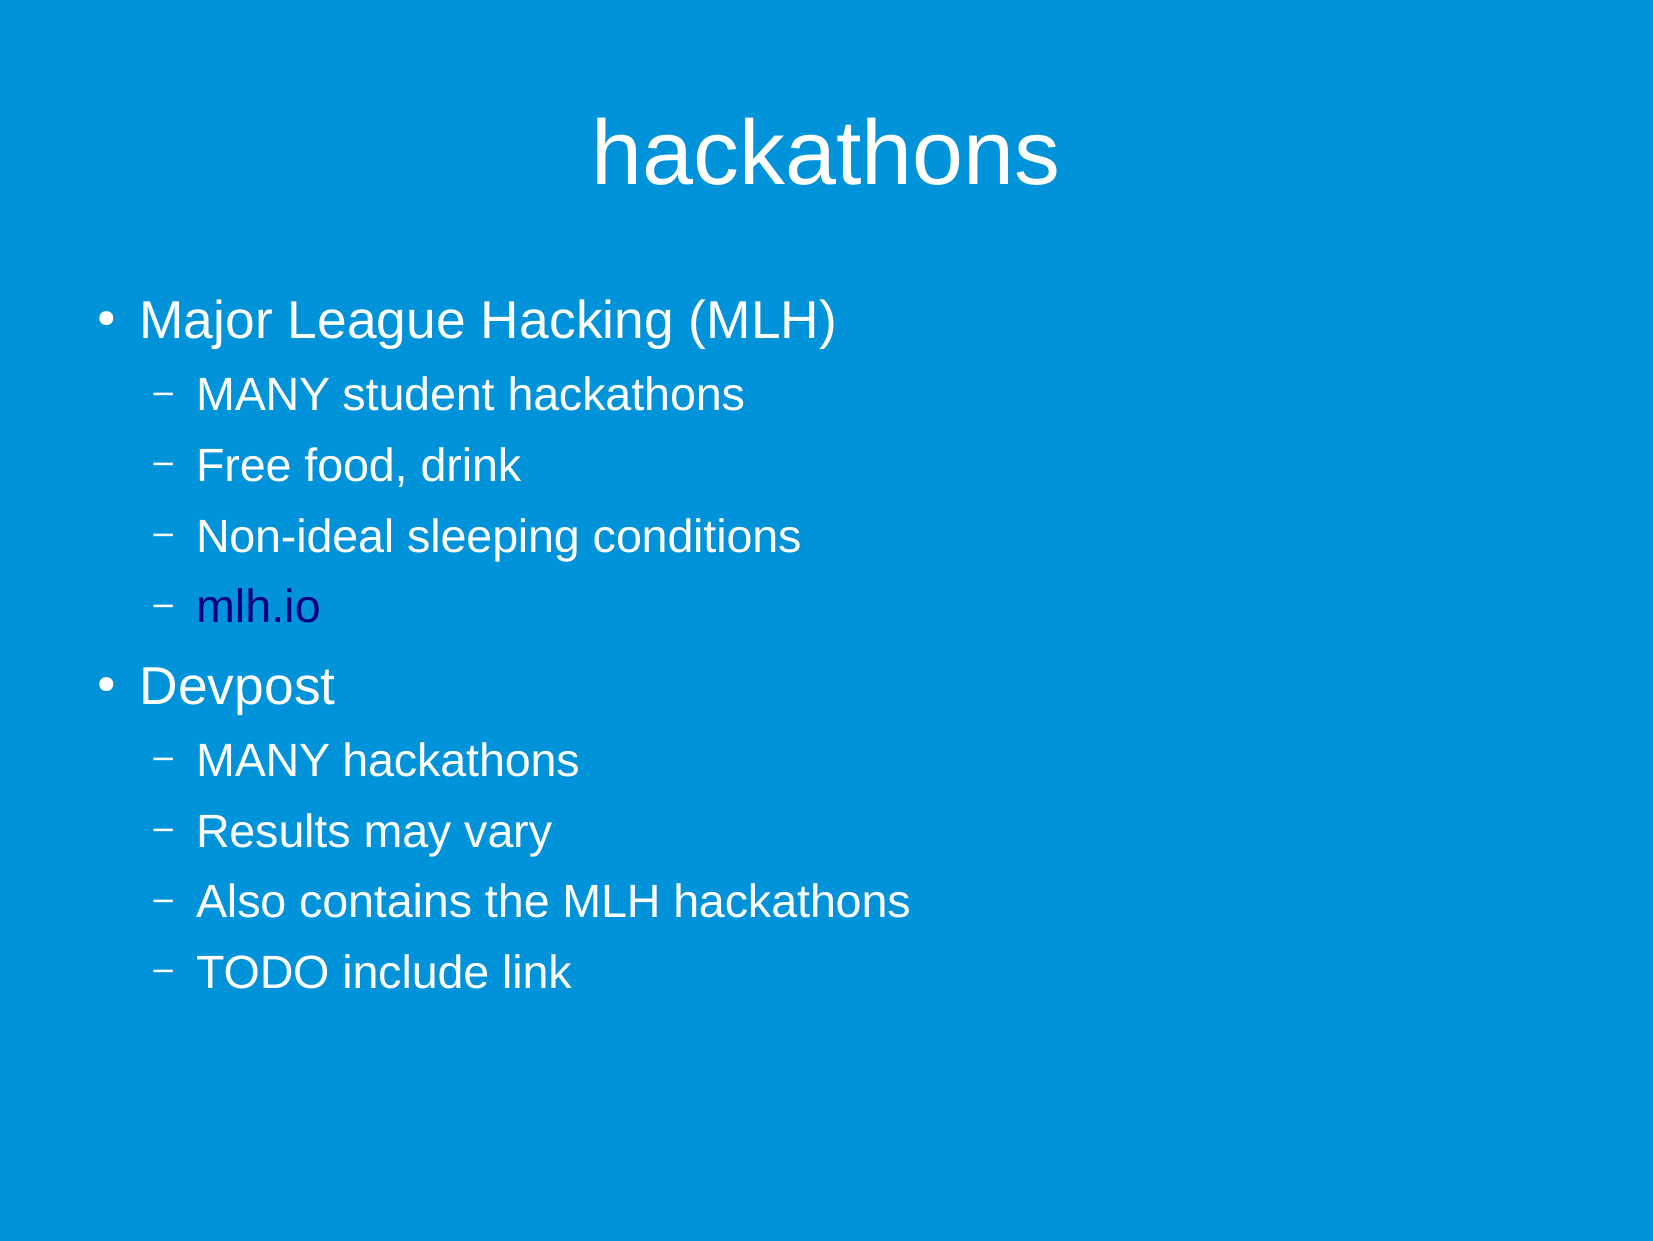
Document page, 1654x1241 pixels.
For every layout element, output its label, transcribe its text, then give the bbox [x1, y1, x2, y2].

title hackathons [82, 49, 1571, 257]
list Major League Hacking (MLH) MANY student hackathons Free food, drink Non-ideal sleeping conditions mlh.io Devpost MANY hackathons Results may vary Also contains the MLH hackathons TODO include link [82, 290, 1571, 1010]
